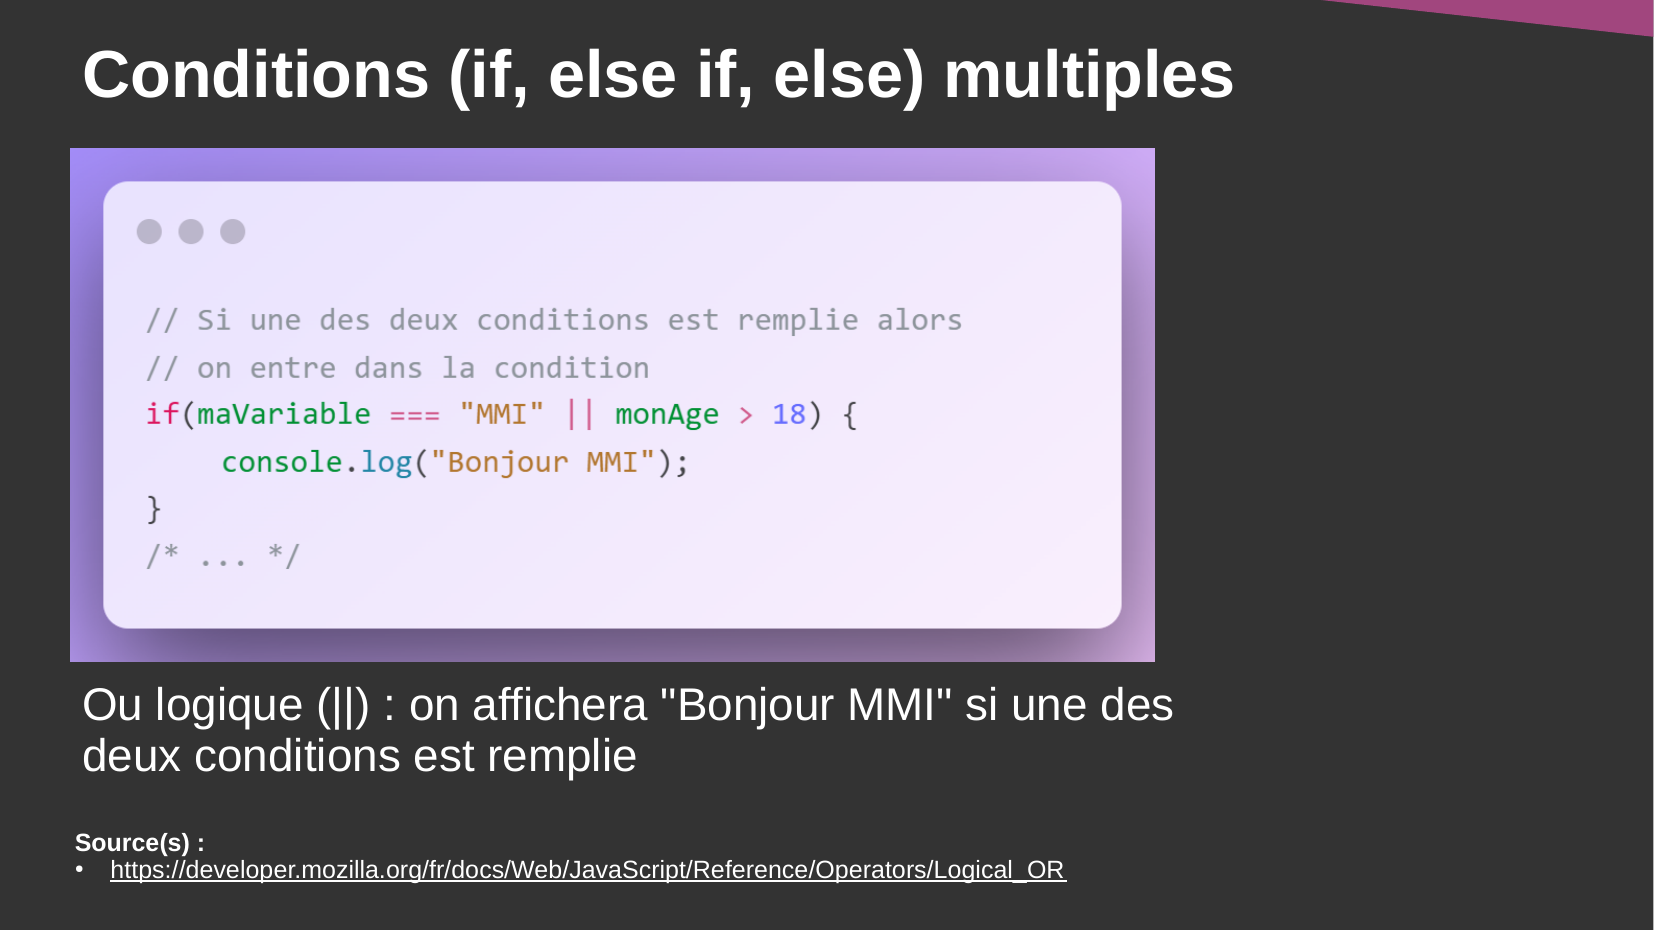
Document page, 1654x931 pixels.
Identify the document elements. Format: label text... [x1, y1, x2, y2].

text_box Source(s) : https://developer.mozilla.org/fr/docs/Web/JavaScript/Reference/Operators/Logical_OR [60, 820, 1583, 892]
title Conditions (if, else if, else) multiples [82, 37, 1571, 114]
title Ou logique (||) : on affichera "Bonjour MMI" si une des deux conditions est remplie [82, 679, 1193, 782]
text_box [1321, 0, 1654, 37]
picture [70, 148, 1155, 662]
